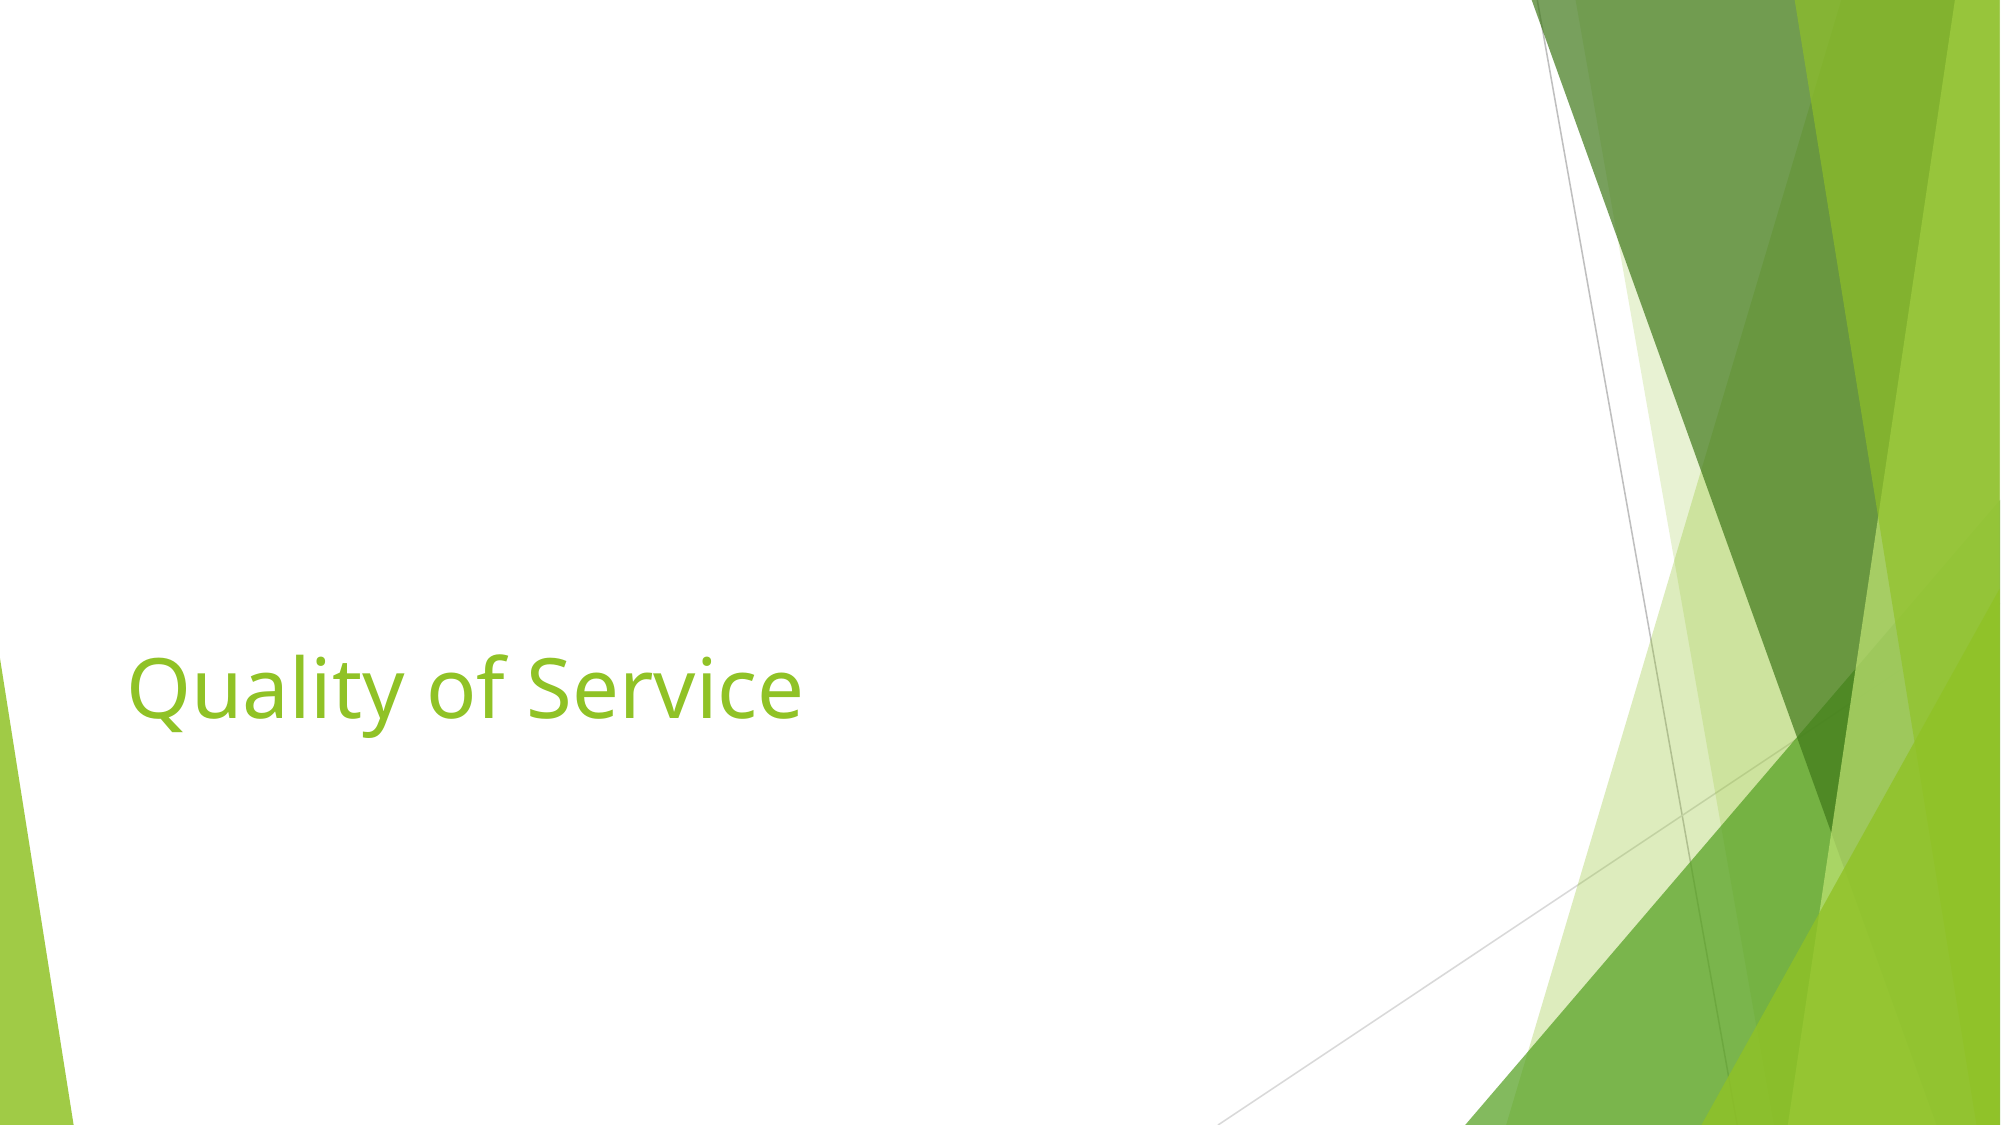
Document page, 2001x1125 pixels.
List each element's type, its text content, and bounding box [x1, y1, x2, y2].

title Quality of Service [111, 443, 1522, 743]
